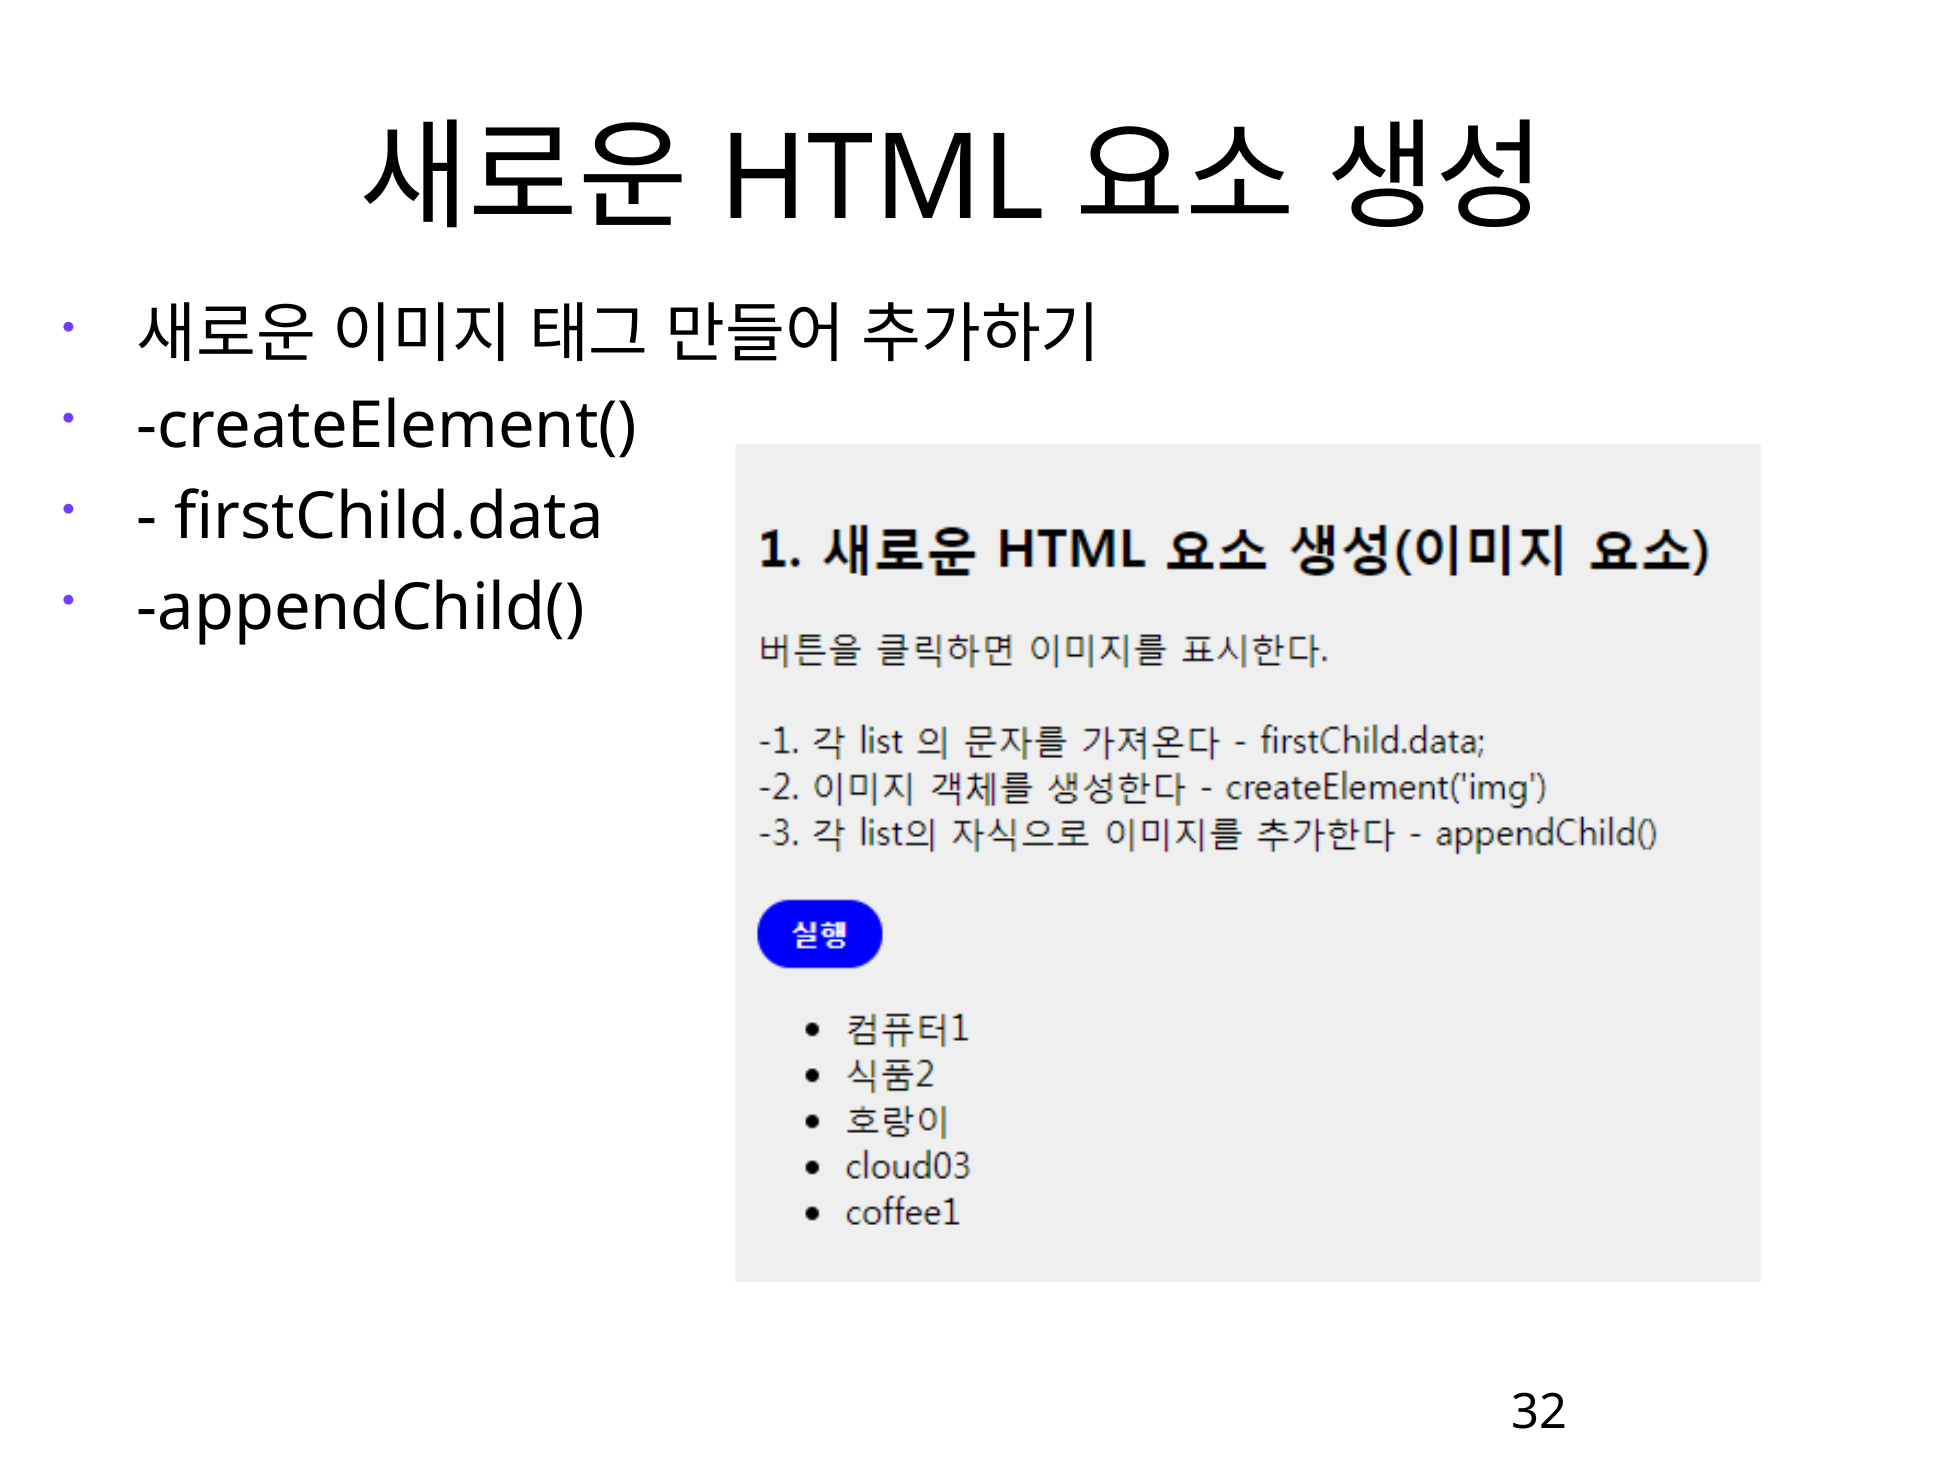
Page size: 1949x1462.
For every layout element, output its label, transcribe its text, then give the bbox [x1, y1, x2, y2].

title 새로운 HTML 요소 생성 [156, 92, 1749, 255]
picture [734, 438, 1766, 1282]
list 새로운 이미지 태그 만들어 추가하기 -createElement() - firstChild.data -appendChild() [48, 284, 1897, 1343]
slide_number <숫자> [1496, 1372, 1899, 1462]
